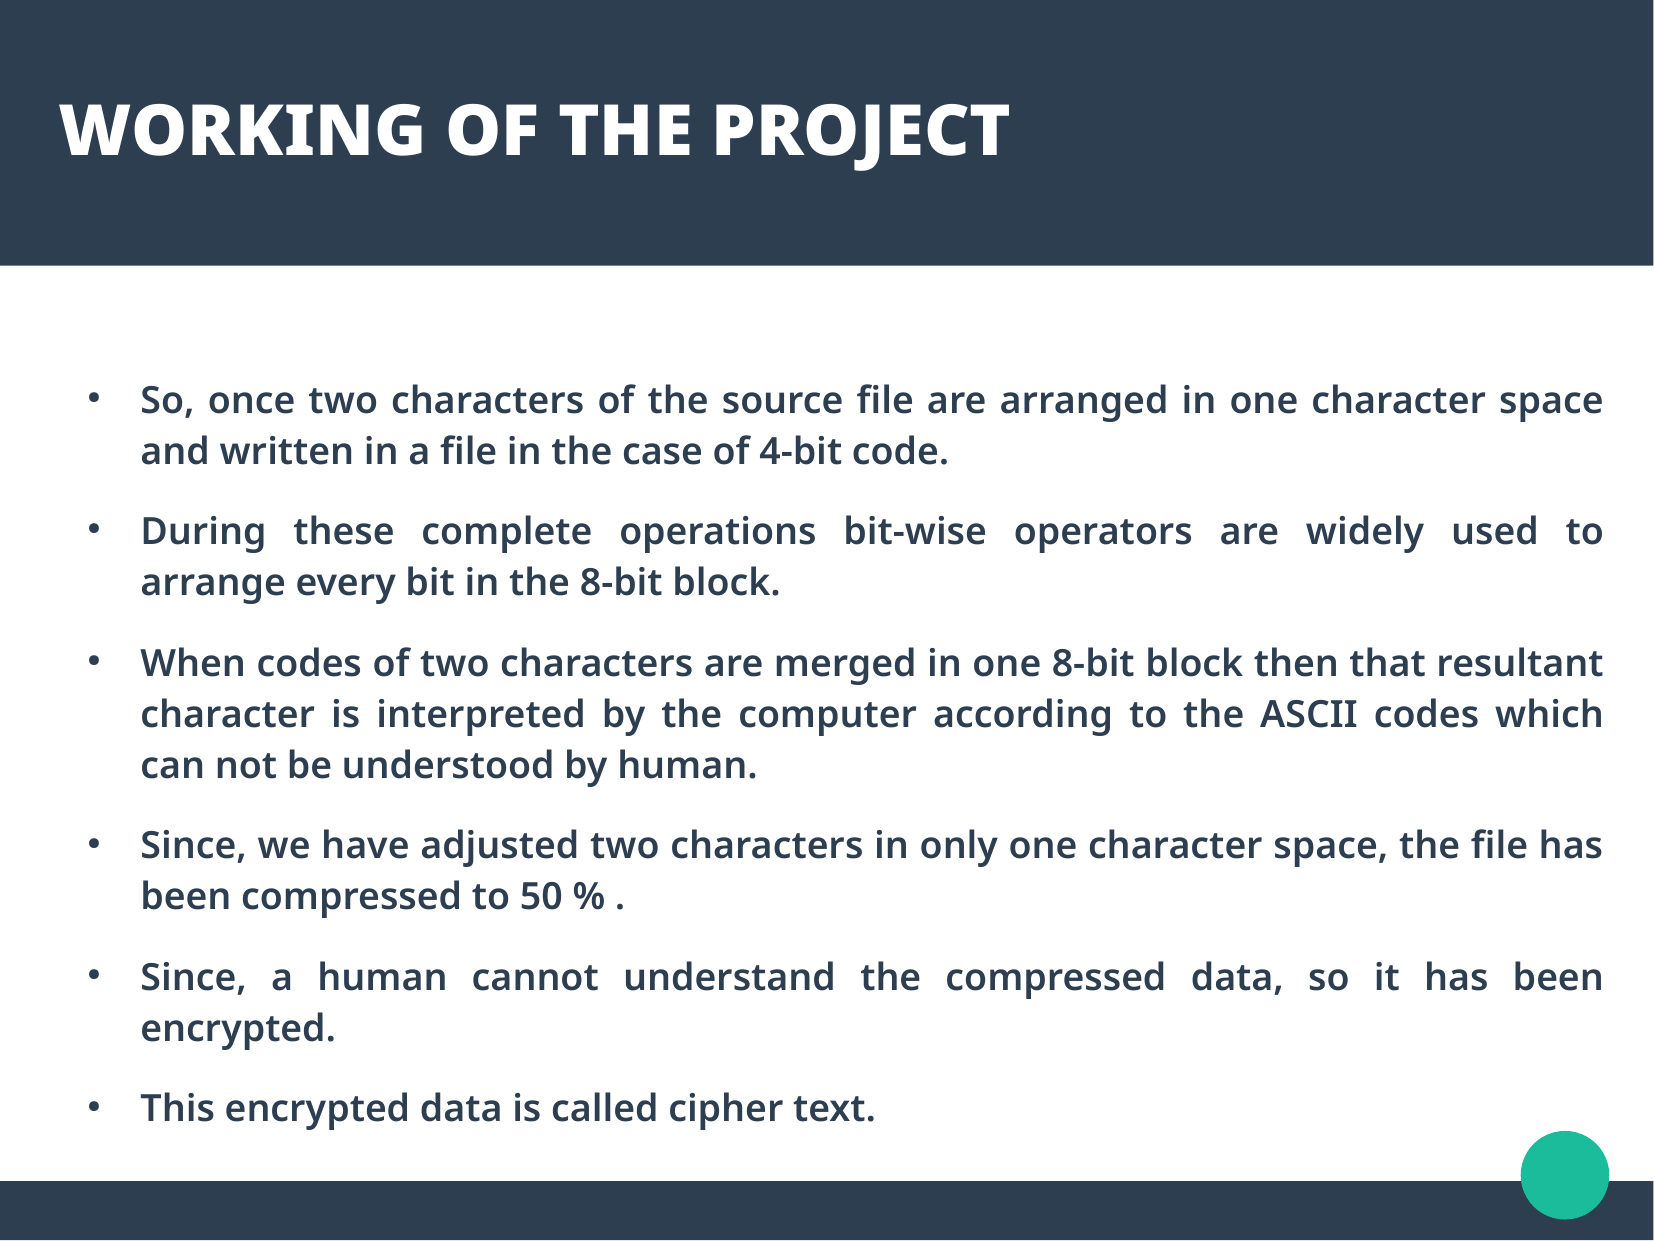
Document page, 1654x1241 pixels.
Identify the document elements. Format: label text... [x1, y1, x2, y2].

title WORKING OF THE PROJECT [59, 49, 1595, 207]
list So, once two characters of the source file are arranged in one character space and written in a file in the case of 4-bit code. During these complete operations bit-wise operators are widely used to arrange every bit in the 8-bit block. When codes of two characters are merged in one 8-bit block then that resultant character is interpreted by the computer according to the ASCII codes which can not be understood by human. Since, we have adjusted two characters in only one character space, the file has been compressed to 50 % . Since, a human cannot understand the compressed data, so it has been encrypted. This encrypted data is called cipher text. [69, 373, 1606, 1201]
